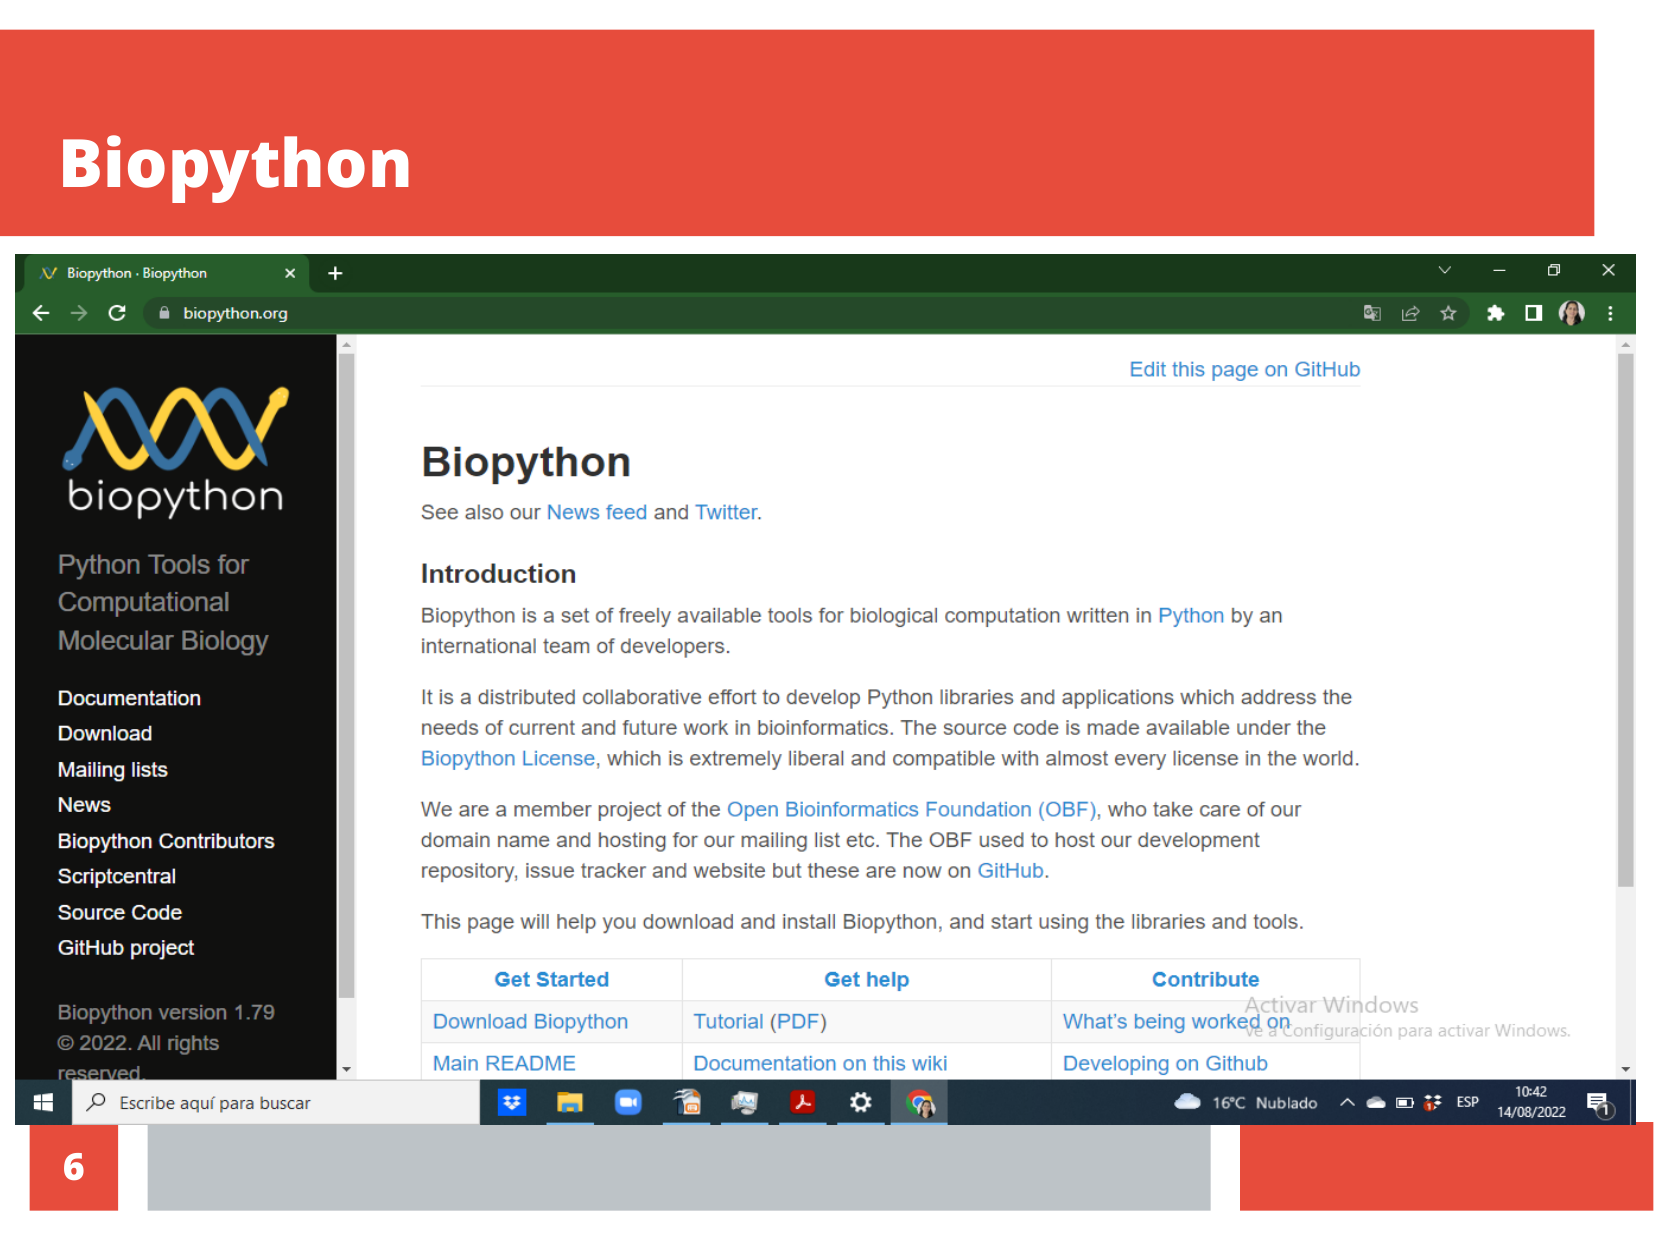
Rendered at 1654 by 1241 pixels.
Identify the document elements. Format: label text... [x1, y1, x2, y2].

picture [15, 254, 1636, 1126]
title Biopython [59, 59, 1595, 207]
